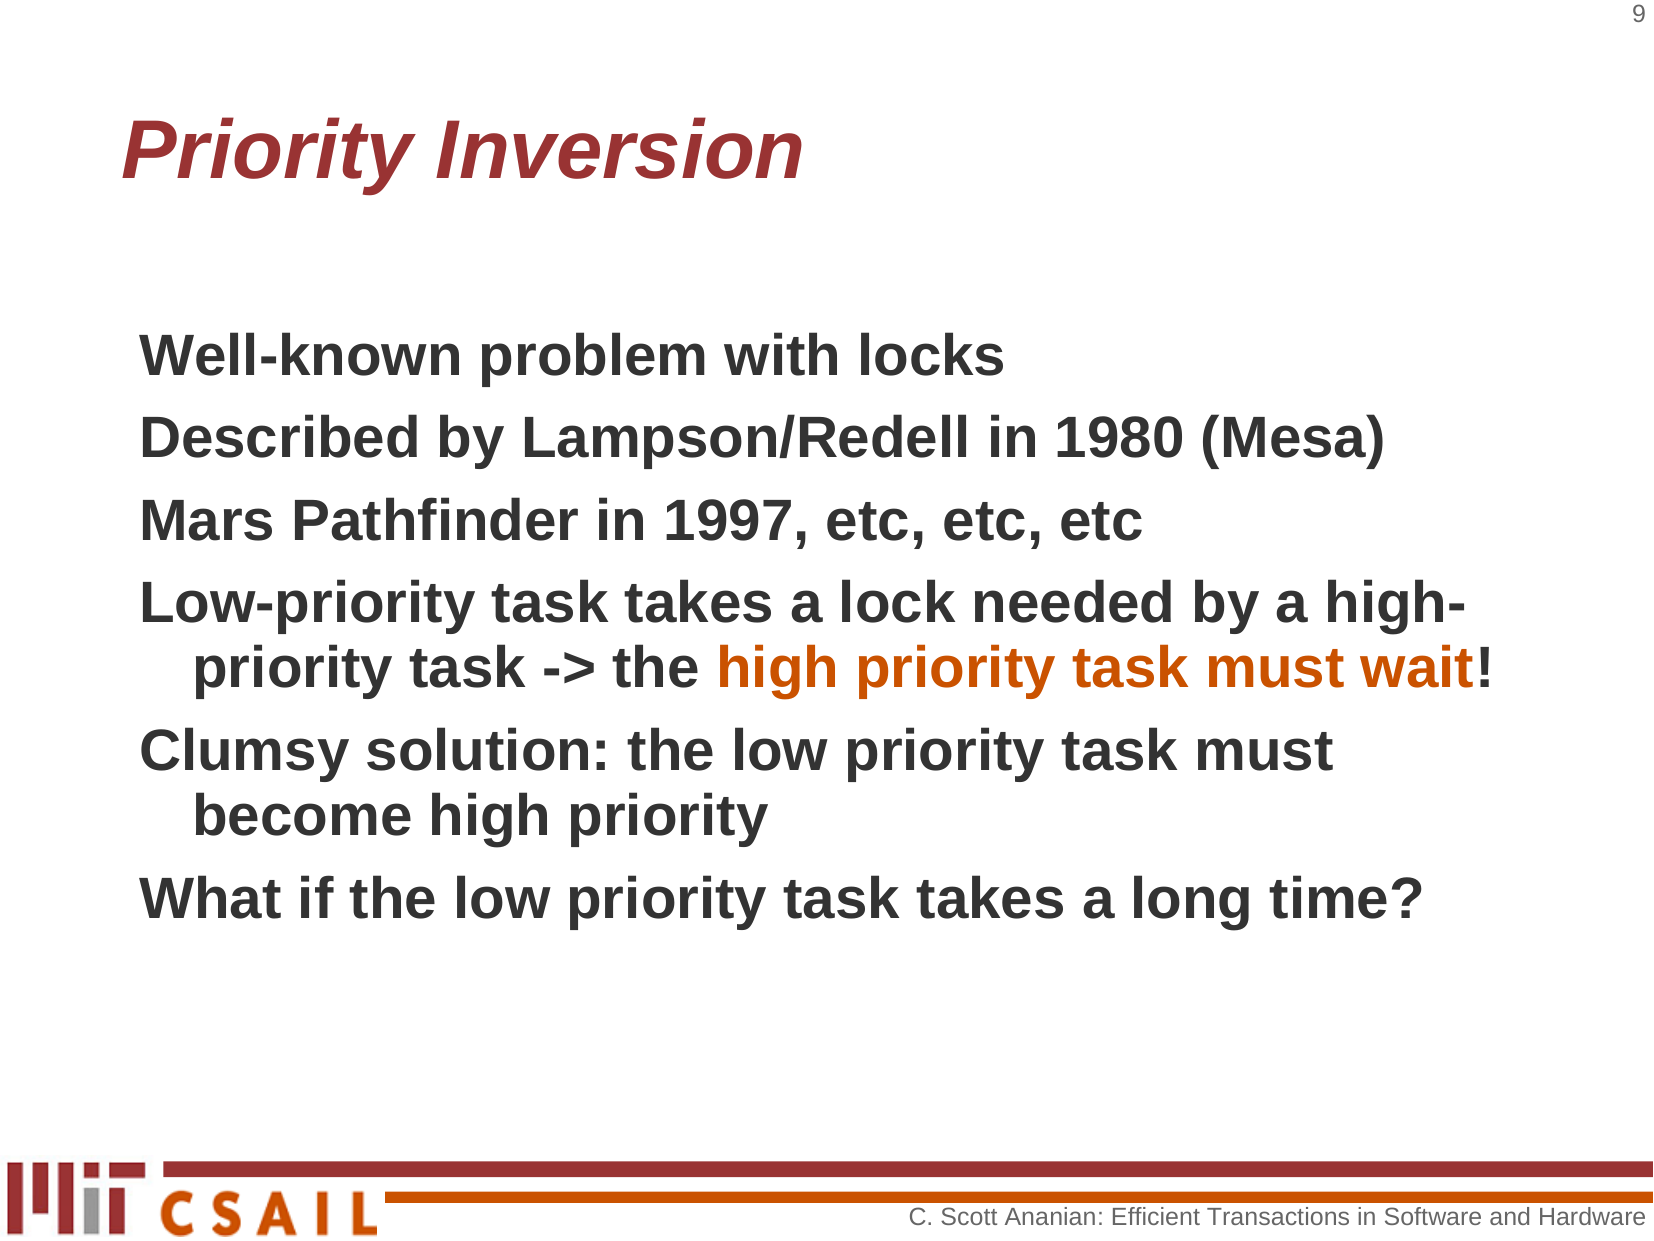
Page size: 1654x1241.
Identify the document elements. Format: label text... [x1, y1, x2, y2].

title Priority Inversion [121, 46, 1534, 254]
list Well-known problem with locks Described by Lampson/Redell in 1980 (Mesa) Mars Pathfinder in 1997, etc, etc, etc Low-priority task takes a lock needed by a high-priority task -> the high priority task must wait! Clumsy solution: the low priority task must become high priority What if the low priority task takes a long time? [121, 322, 1561, 1133]
picture [0, 1155, 377, 1237]
